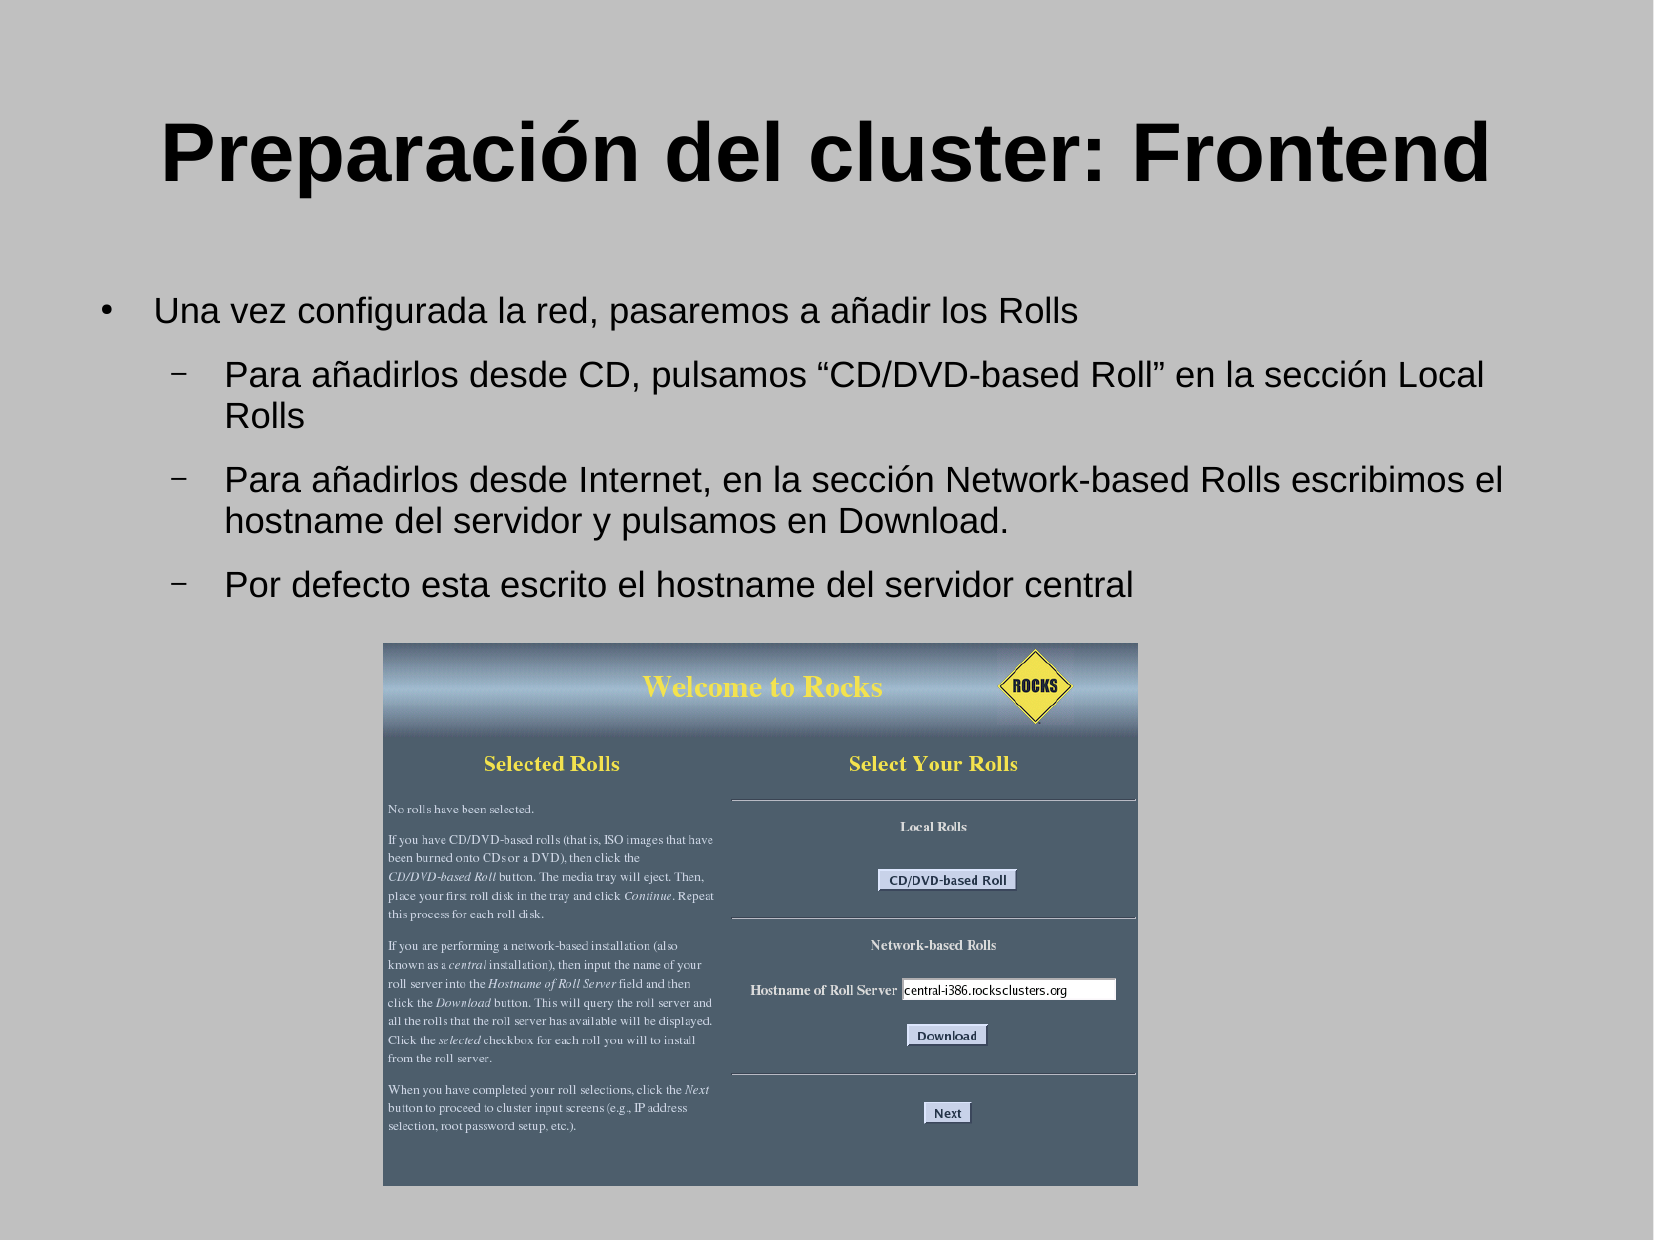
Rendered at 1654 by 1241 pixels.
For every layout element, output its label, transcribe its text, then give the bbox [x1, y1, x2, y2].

list Una vez configurada la red, pasaremos a añadir los Rolls Para añadirlos desde CD, pulsamos “CD/DVD-based Roll” en la sección Local Rolls Para añadirlos desde Internet, en la sección Network-based Rolls escribimos el hostname del servidor y pulsamos en Download. Por defecto esta escrito el hostname del servidor central [82, 290, 1571, 1010]
title Preparación del cluster: Frontend [82, 49, 1571, 257]
picture [383, 643, 1138, 1186]
